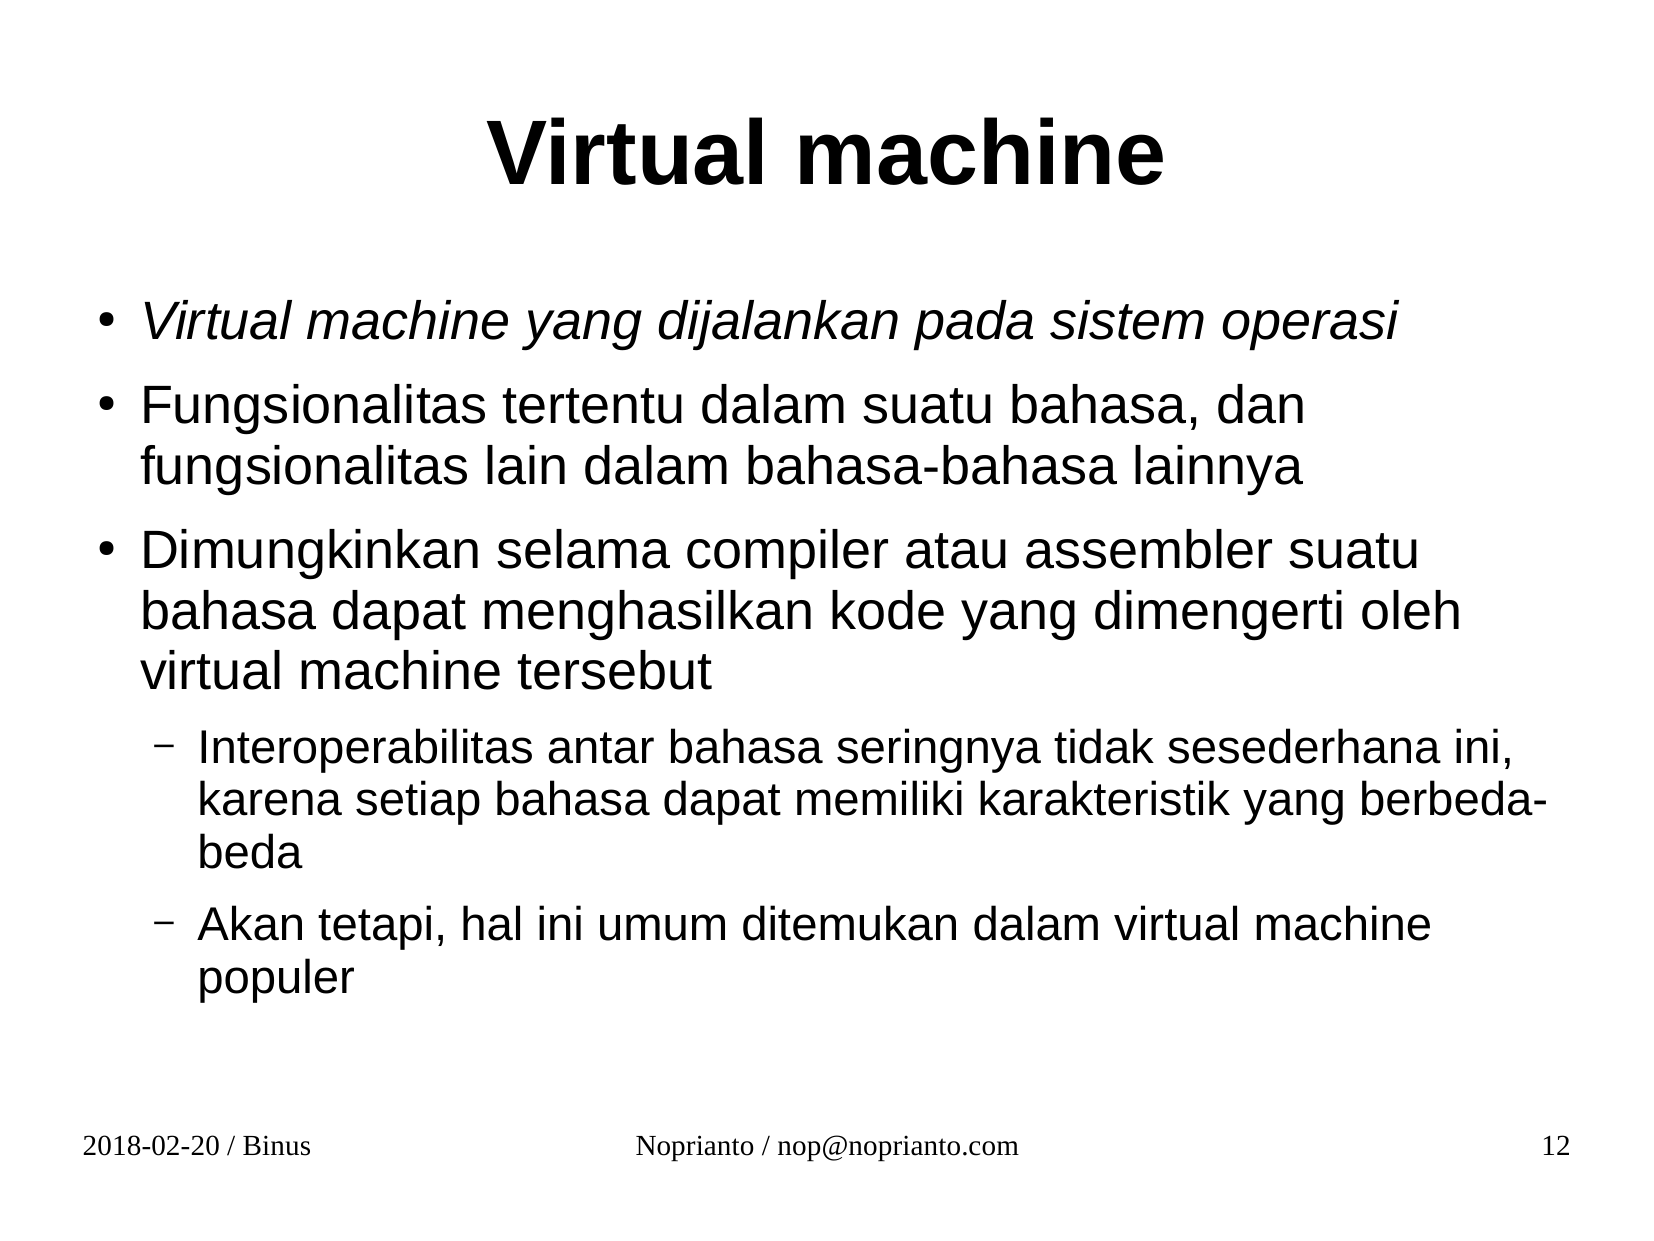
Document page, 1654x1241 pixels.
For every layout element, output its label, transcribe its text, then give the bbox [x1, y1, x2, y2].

list Virtual machine yang dijalankan pada sistem operasi Fungsionalitas tertentu dalam suatu bahasa, dan fungsionalitas lain dalam bahasa-bahasa lainnya Dimungkinkan selama compiler atau assembler suatu bahasa dapat menghasilkan kode yang dimengerti oleh virtual machine tersebut Interoperabilitas antar bahasa seringnya tidak sesederhana ini, karena setiap bahasa dapat memiliki karakteristik yang berbeda-beda Akan tetapi, hal ini umum ditemukan dalam virtual machine populer [82, 290, 1571, 1010]
title Virtual machine [82, 49, 1571, 257]
